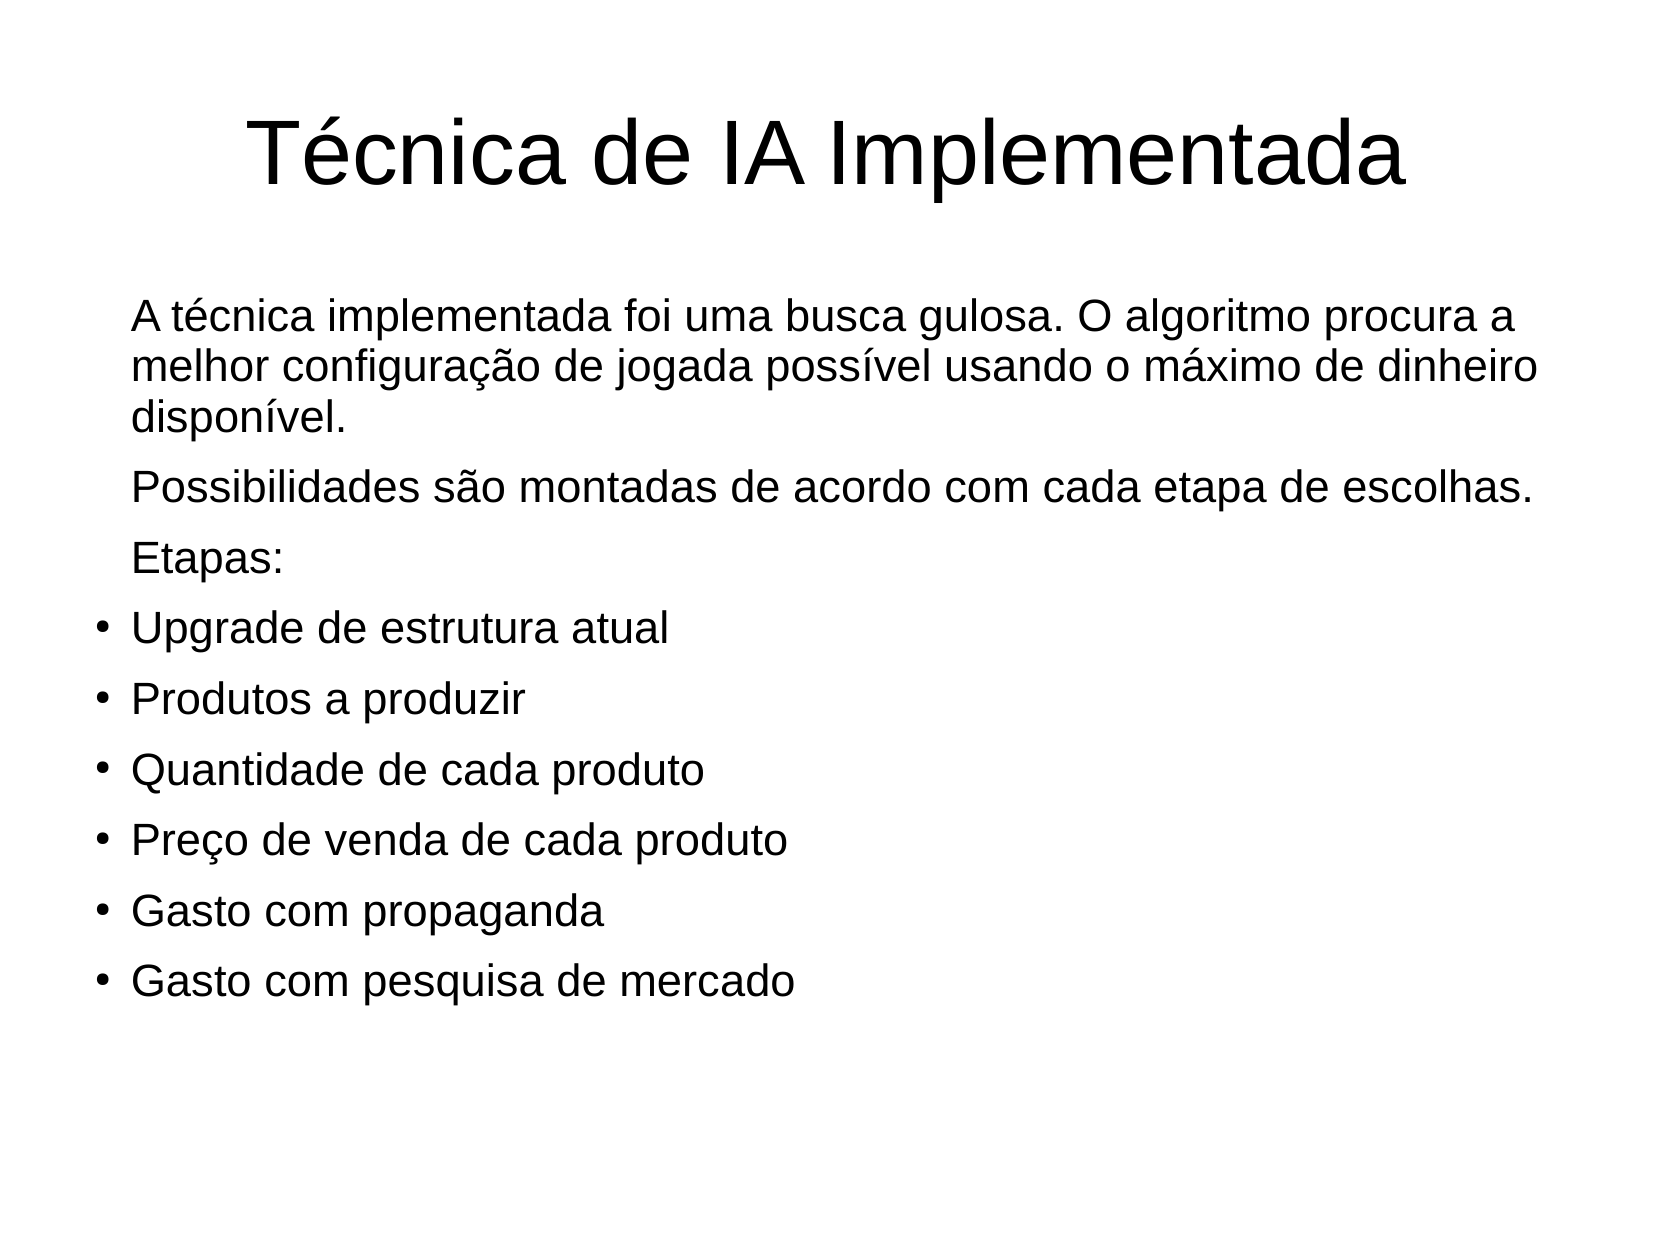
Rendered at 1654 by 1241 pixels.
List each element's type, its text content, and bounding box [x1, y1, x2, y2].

list A técnica implementada foi uma busca gulosa. O algoritmo procura a melhor configuração de jogada possível usando o máximo de dinheiro disponível. Possibilidades são montadas de acordo com cada etapa de escolhas. Etapas: Upgrade de estrutura atual Produtos a produzir Quantidade de cada produto Preço de venda de cada produto Gasto com propaganda Gasto com pesquisa de mercado [82, 290, 1571, 1010]
title Técnica de IA Implementada [82, 49, 1571, 257]
